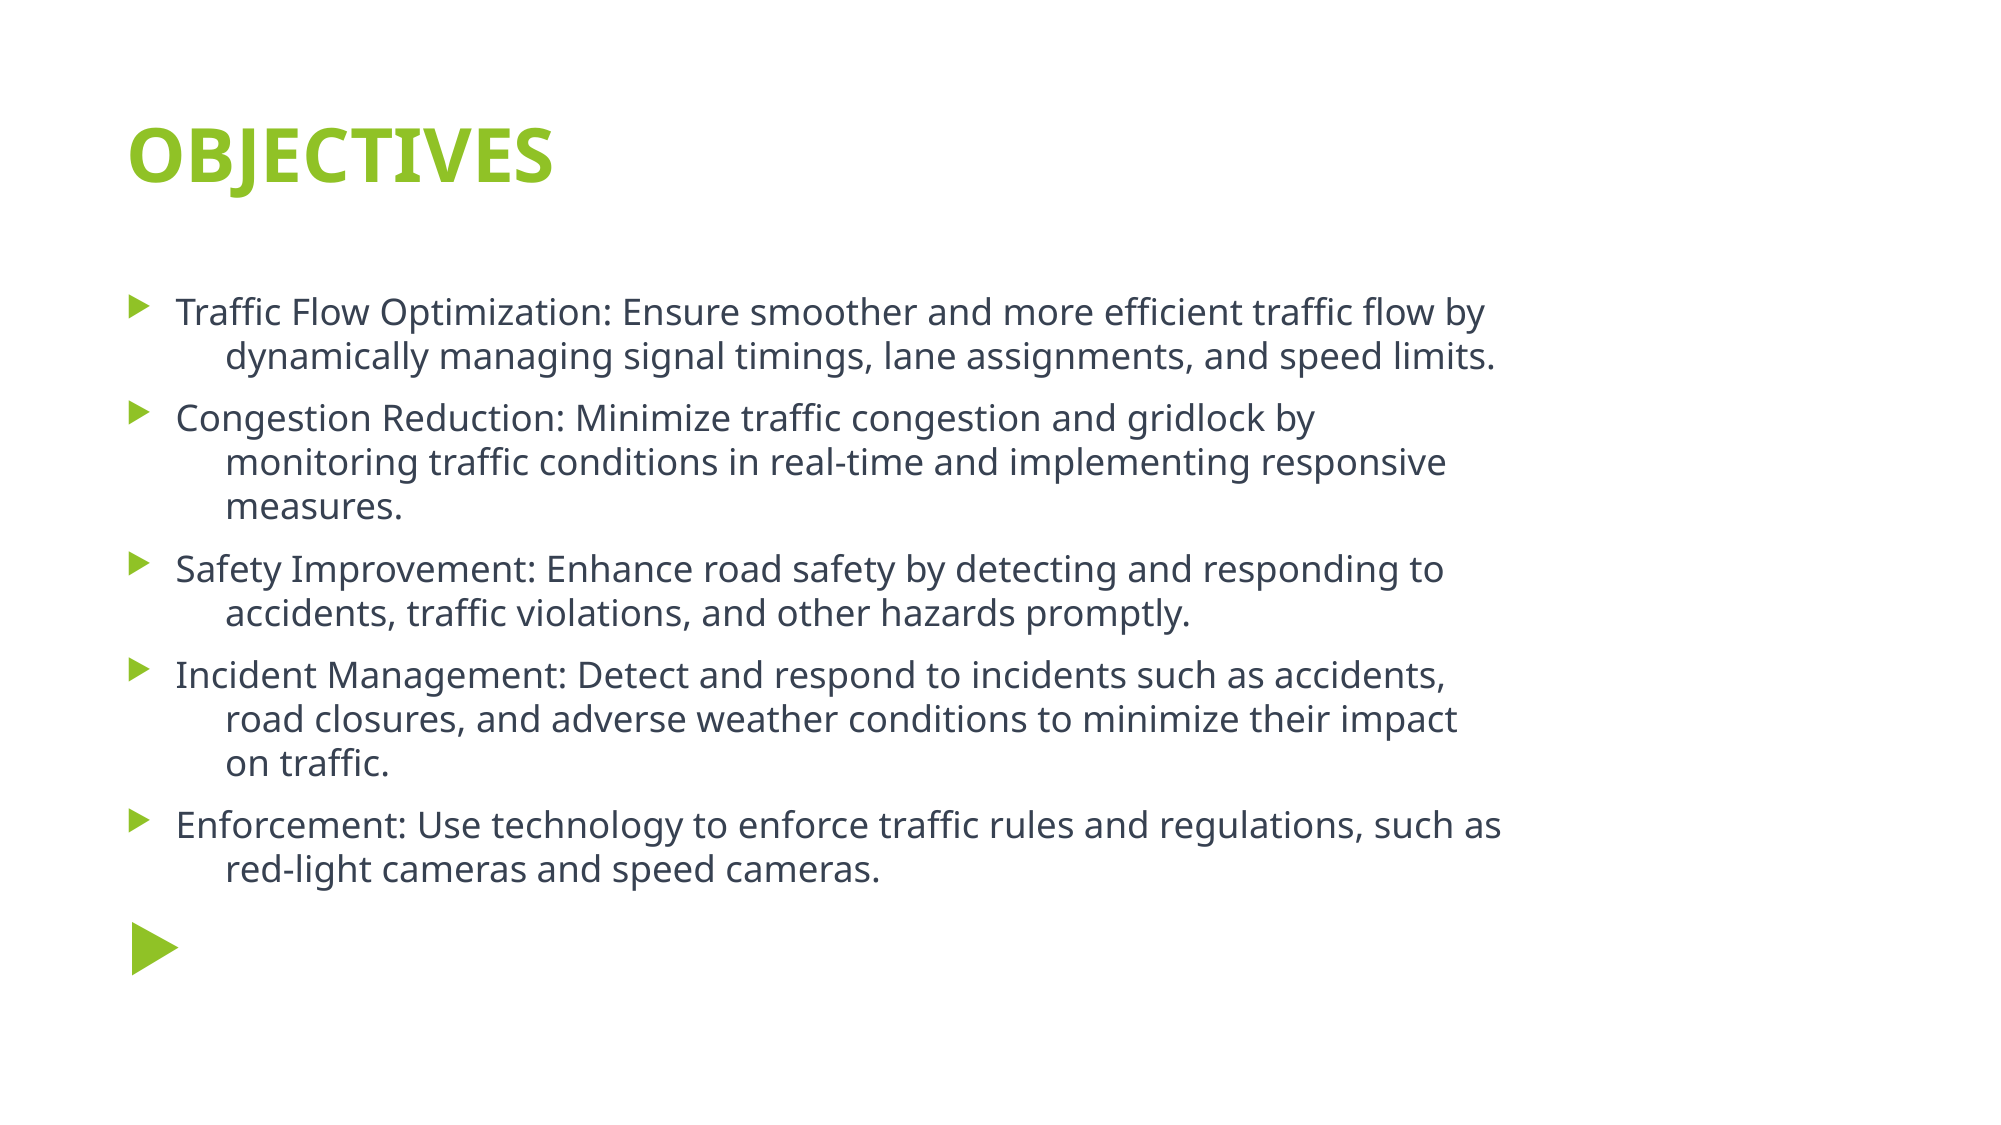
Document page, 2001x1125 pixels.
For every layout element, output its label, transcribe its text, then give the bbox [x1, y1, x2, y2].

list Traffic Flow Optimization: Ensure smoother and more efficient traffic flow by dynamically managing signal timings, lane assignments, and speed limits. Congestion Reduction: Minimize traffic congestion and gridlock by monitoring traffic conditions in real-time and implementing responsive measures. Safety Improvement: Enhance road safety by detecting and responding to accidents, traffic violations, and other hazards promptly. Incident Management: Detect and respond to incidents such as accidents, road closures, and adverse weather conditions to minimize their impact on traffic. Enforcement: Use technology to enforce traffic rules and regulations, such as red-light cameras and speed cameras. [111, 280, 1522, 918]
title OBJECTIVES [111, 99, 1522, 280]
